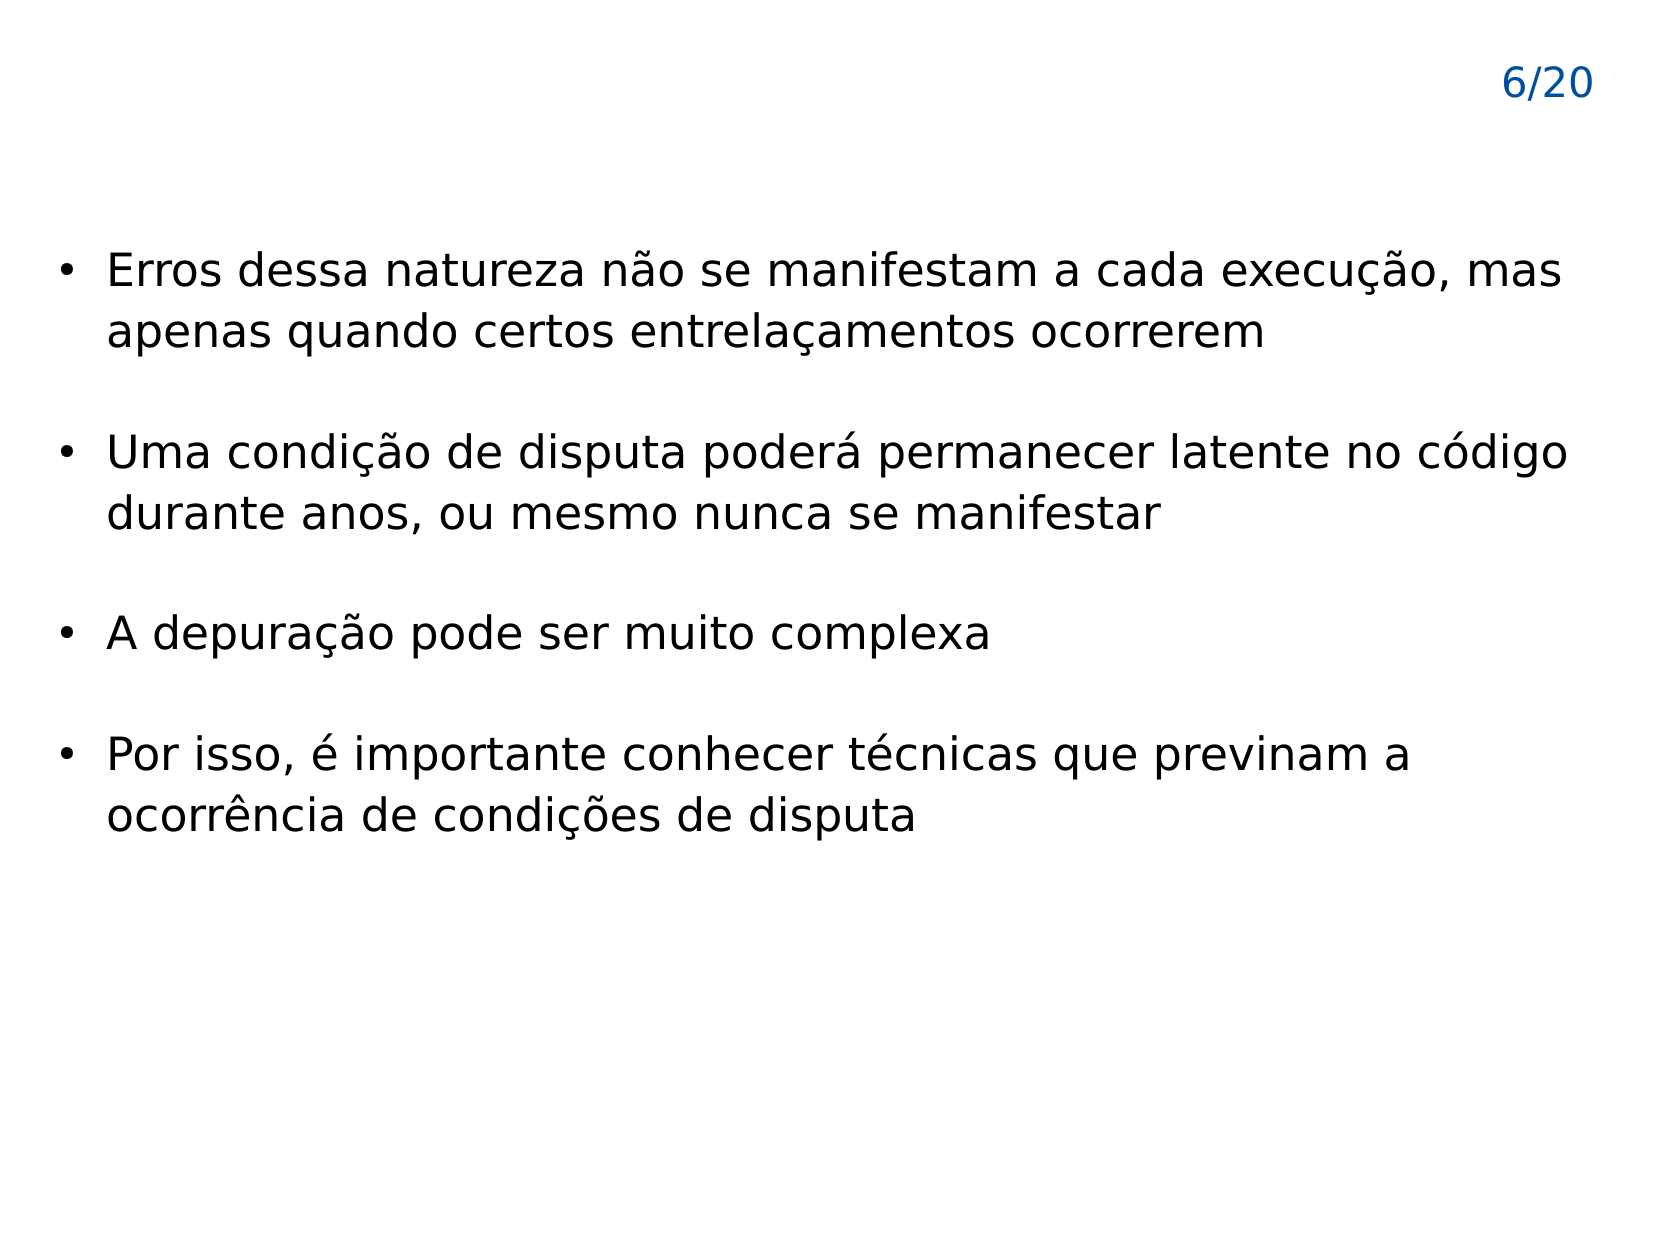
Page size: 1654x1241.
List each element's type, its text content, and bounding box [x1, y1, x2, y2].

list Erros dessa natureza não se manifestam a cada execução, mas apenas quando certos entrelaçamentos ocorrerem Uma condição de disputa poderá permanecer latente no código durante anos, ou mesmo nunca se manifestar A depuração pode ser muito complexa Por isso, é importante conhecer técnicas que previnam a ocorrência de condições de disputa [59, 236, 1595, 1211]
